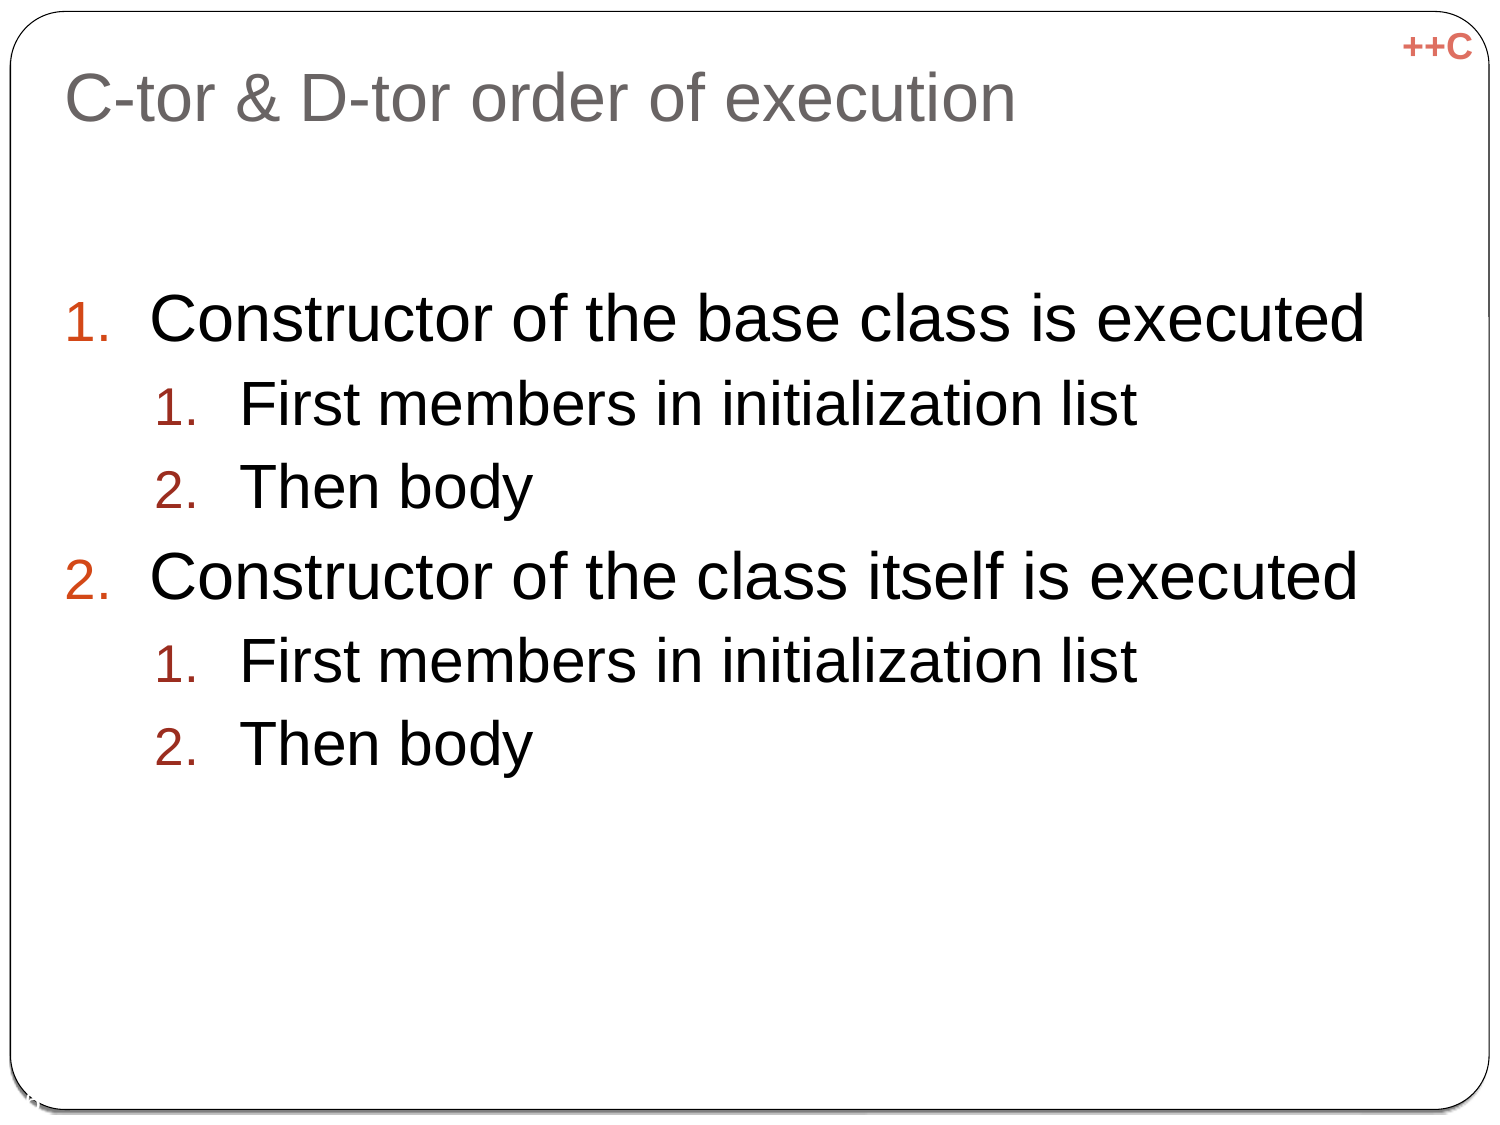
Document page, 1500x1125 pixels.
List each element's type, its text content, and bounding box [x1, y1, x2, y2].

list Constructor of the base class is executed First members in initialization list Then body Constructor of the class itself is executed First members in initialization list Then body [50, 150, 1450, 1088]
slide_number <number> [0, 1074, 50, 1125]
title C-tor & D-tor order of execution [50, 45, 1450, 150]
